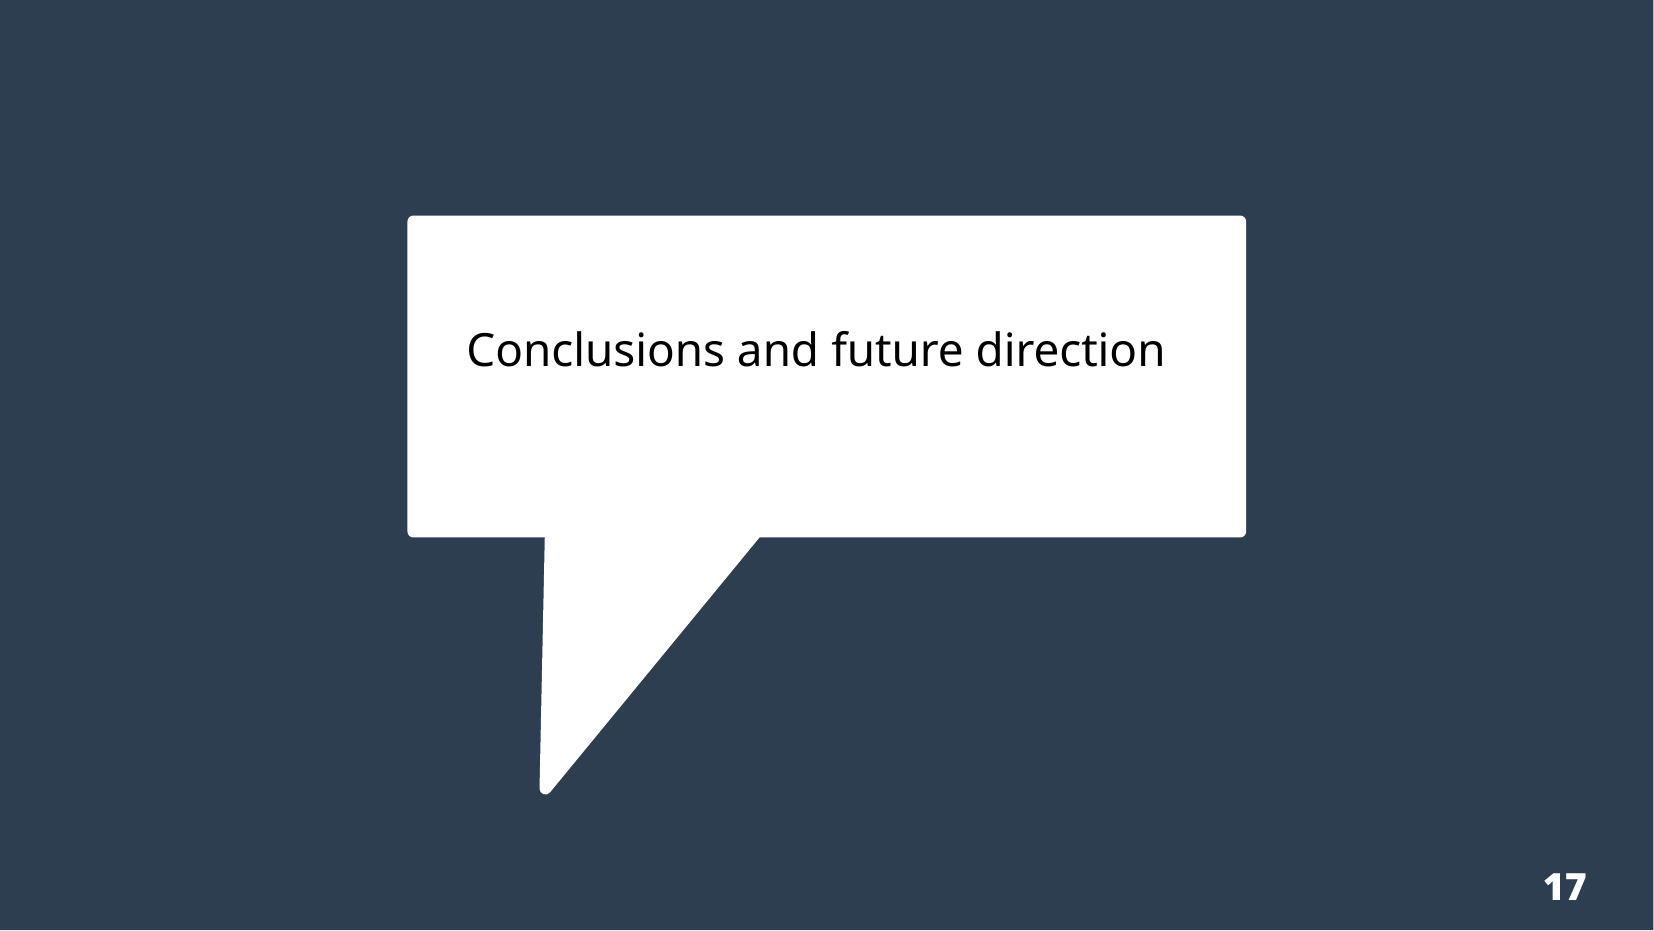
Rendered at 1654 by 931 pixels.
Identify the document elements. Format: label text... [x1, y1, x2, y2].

subtitle Conclusions and future direction [432, 22, 1201, 676]
